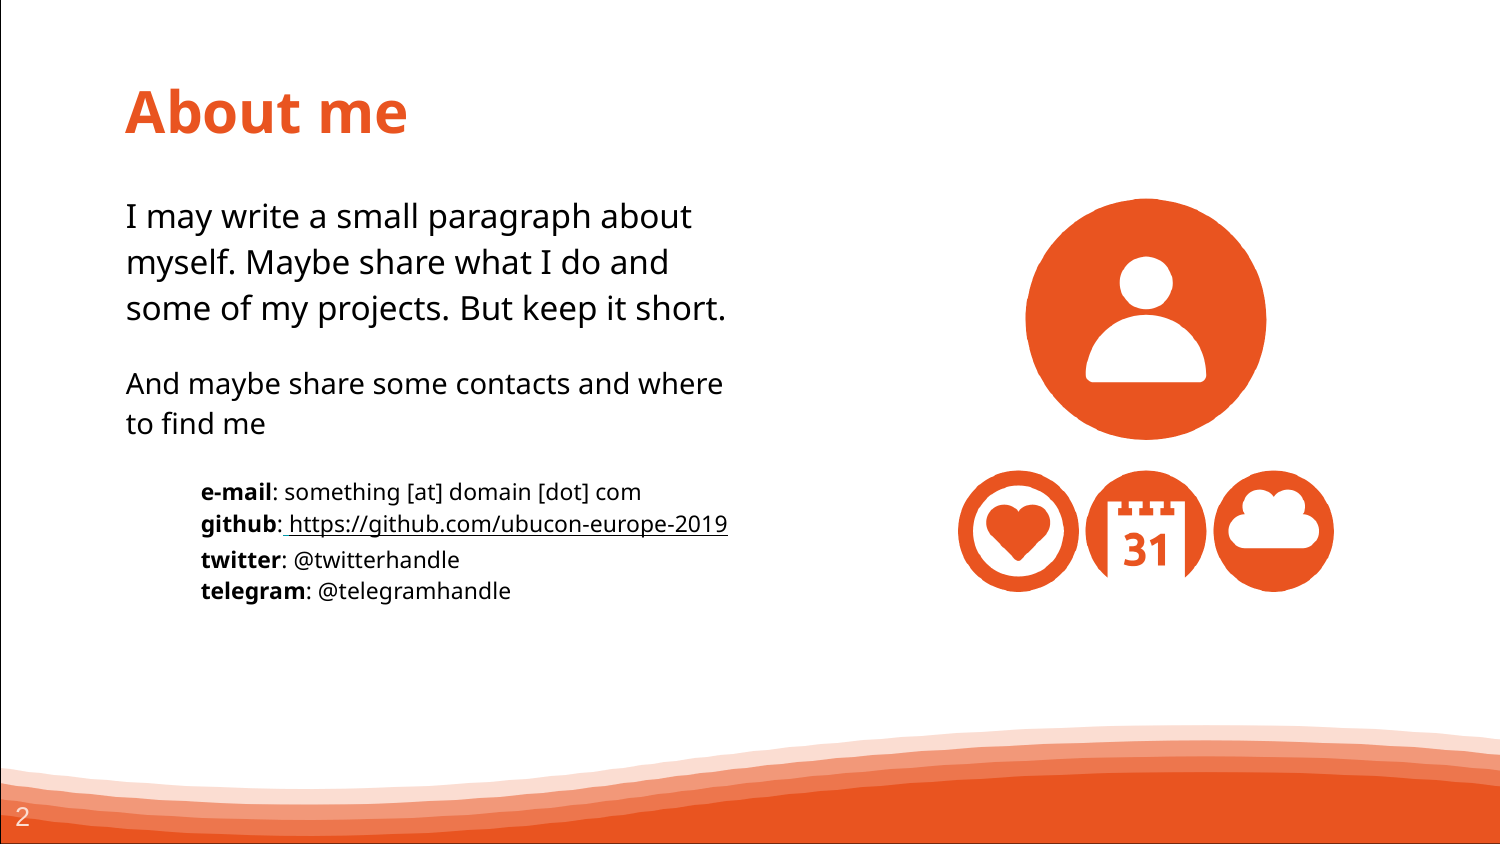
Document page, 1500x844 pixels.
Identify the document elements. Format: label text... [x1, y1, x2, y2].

picture [0, 0, 1500, 844]
list I may write a small paragraph about myself. Maybe share what I do and some of my projects. But keep it short. And maybe share some contacts and where to find me e-mail: something [at] domain [dot] com github: https://github.com/ubucon-europe-2019 twitter: @twitterhandle telegram: @telegramhandle [125, 189, 739, 750]
slide_number 1 [0, 793, 55, 838]
title About me [125, 31, 1376, 190]
